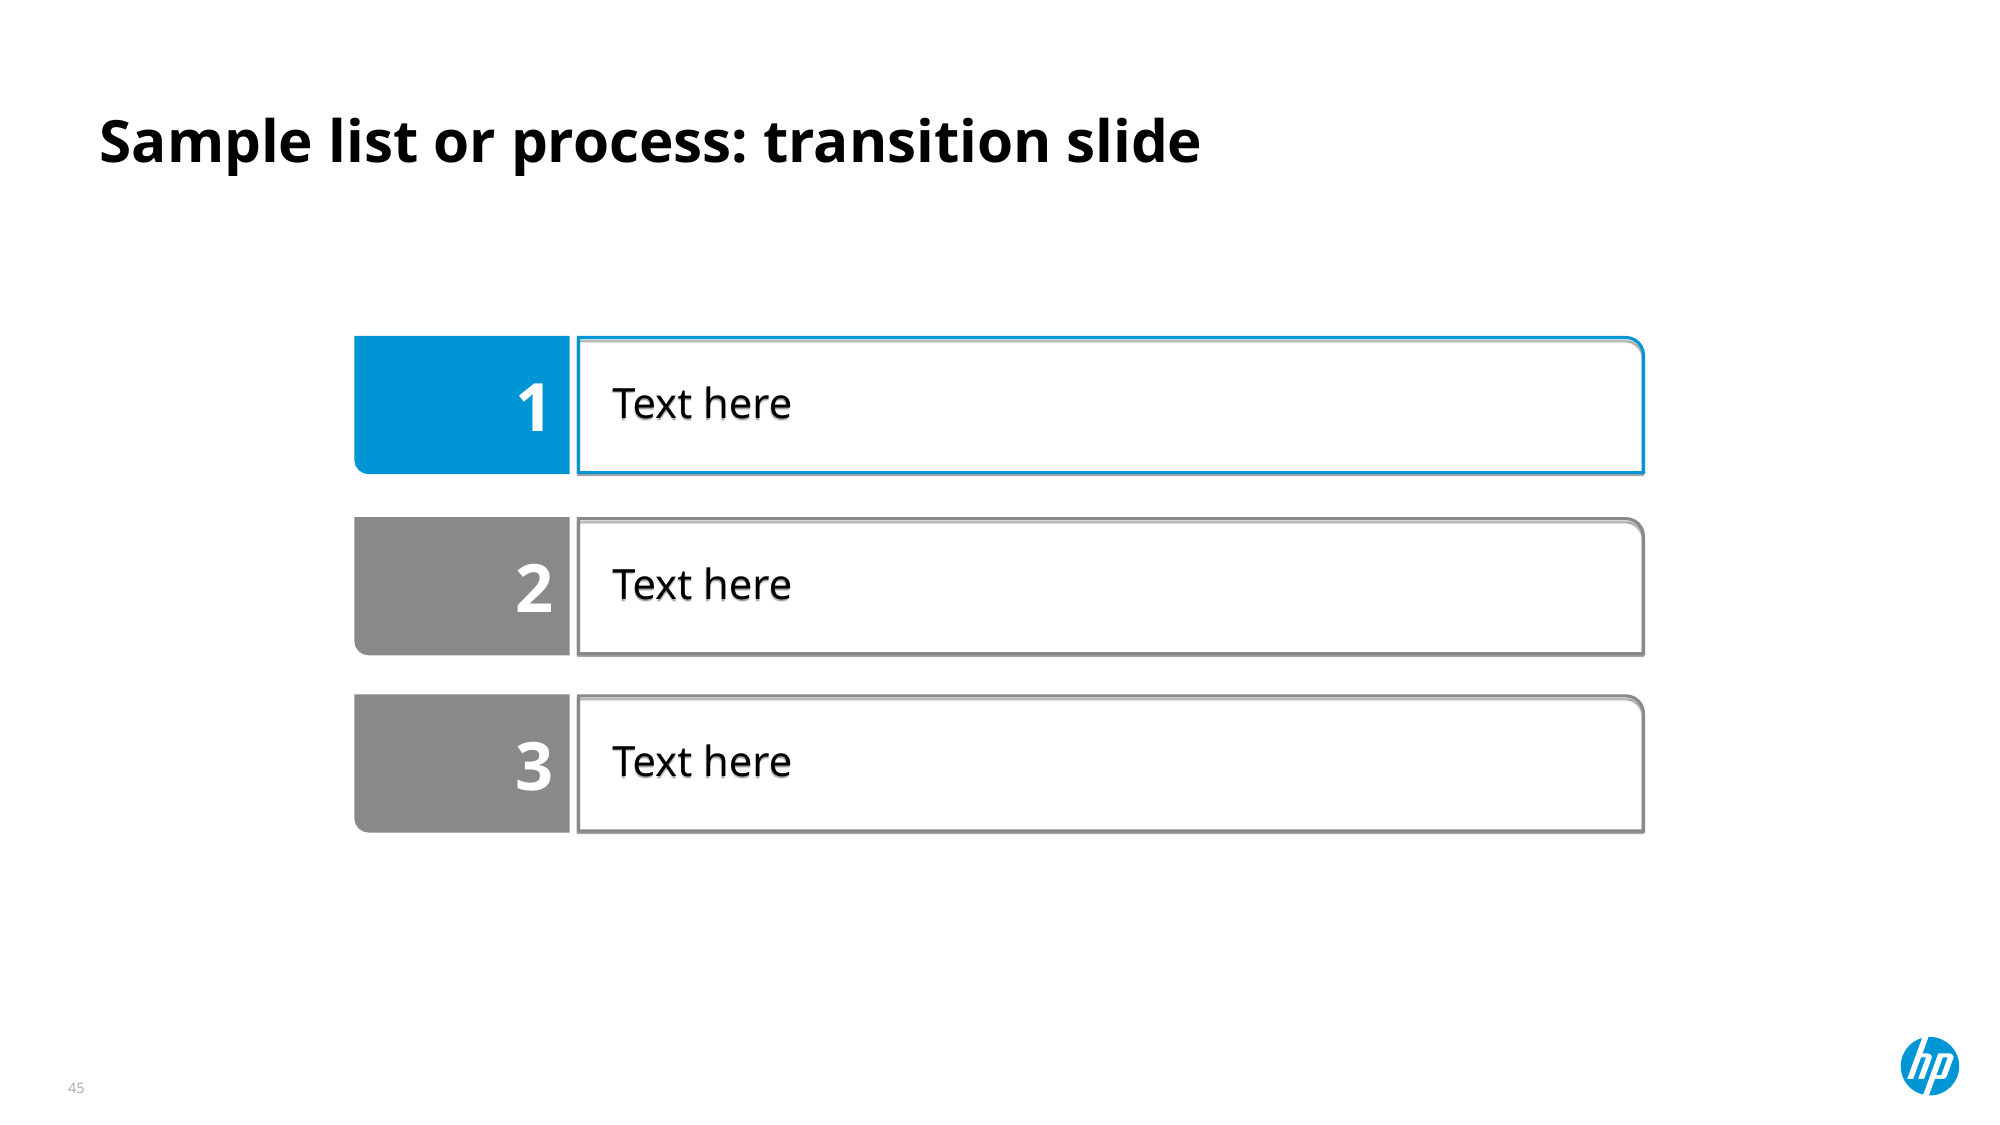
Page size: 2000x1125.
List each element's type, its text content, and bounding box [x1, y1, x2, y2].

text_box Text here [578, 337, 1644, 473]
title Sample list or process: transition slide [99, 50, 1900, 175]
text_box Text here [578, 518, 1644, 654]
text_box 3 [355, 695, 569, 832]
slide_number <number> [34, 1062, 85, 1099]
text_box Text here [578, 695, 1644, 832]
text_box 1 [355, 337, 569, 473]
text_box 2 [355, 518, 569, 654]
